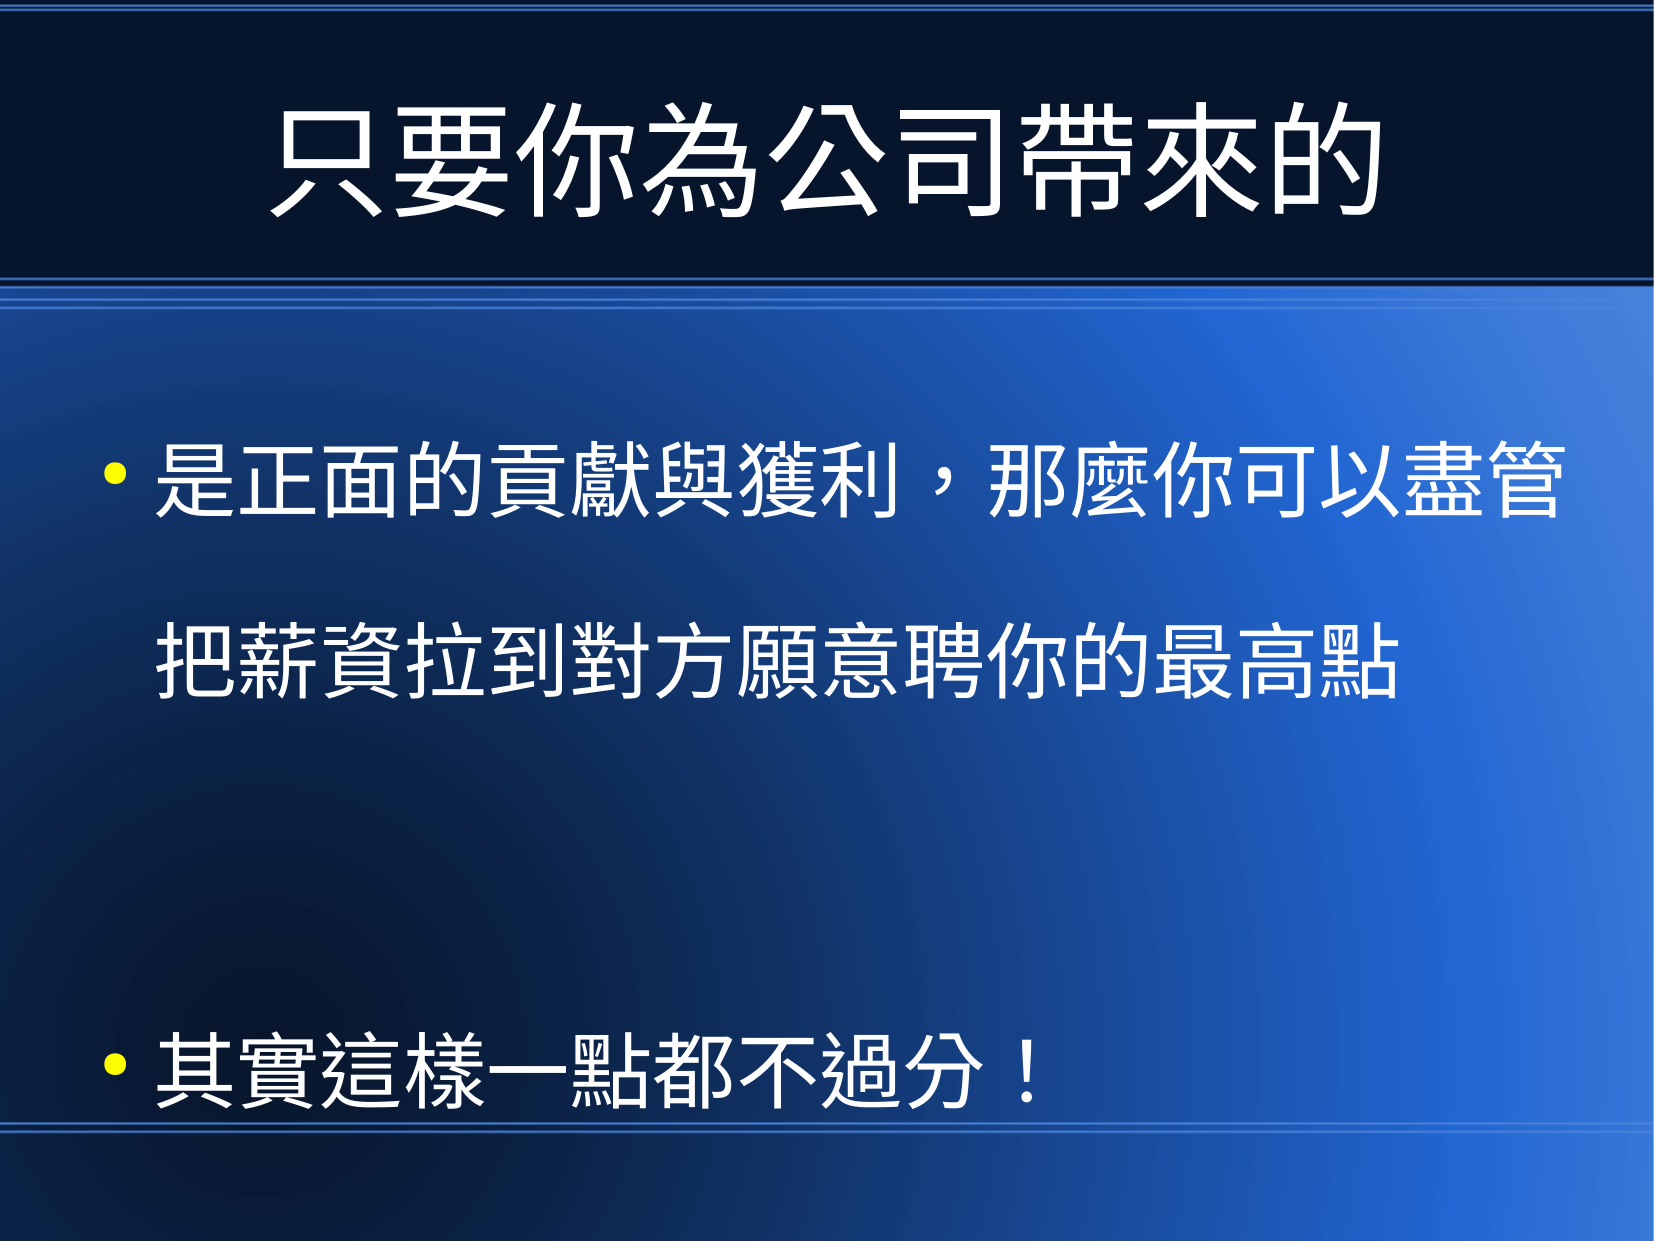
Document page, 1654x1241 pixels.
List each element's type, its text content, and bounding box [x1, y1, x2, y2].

list 是正面的貢獻與獲利，那麼你可以盡管把薪資拉到對方願意聘你的最高點 其實這樣一點都不過分！ [82, 355, 1571, 1241]
picture [0, 0, 1654, 1241]
title 只要你為公司帶來的 [82, 49, 1571, 257]
